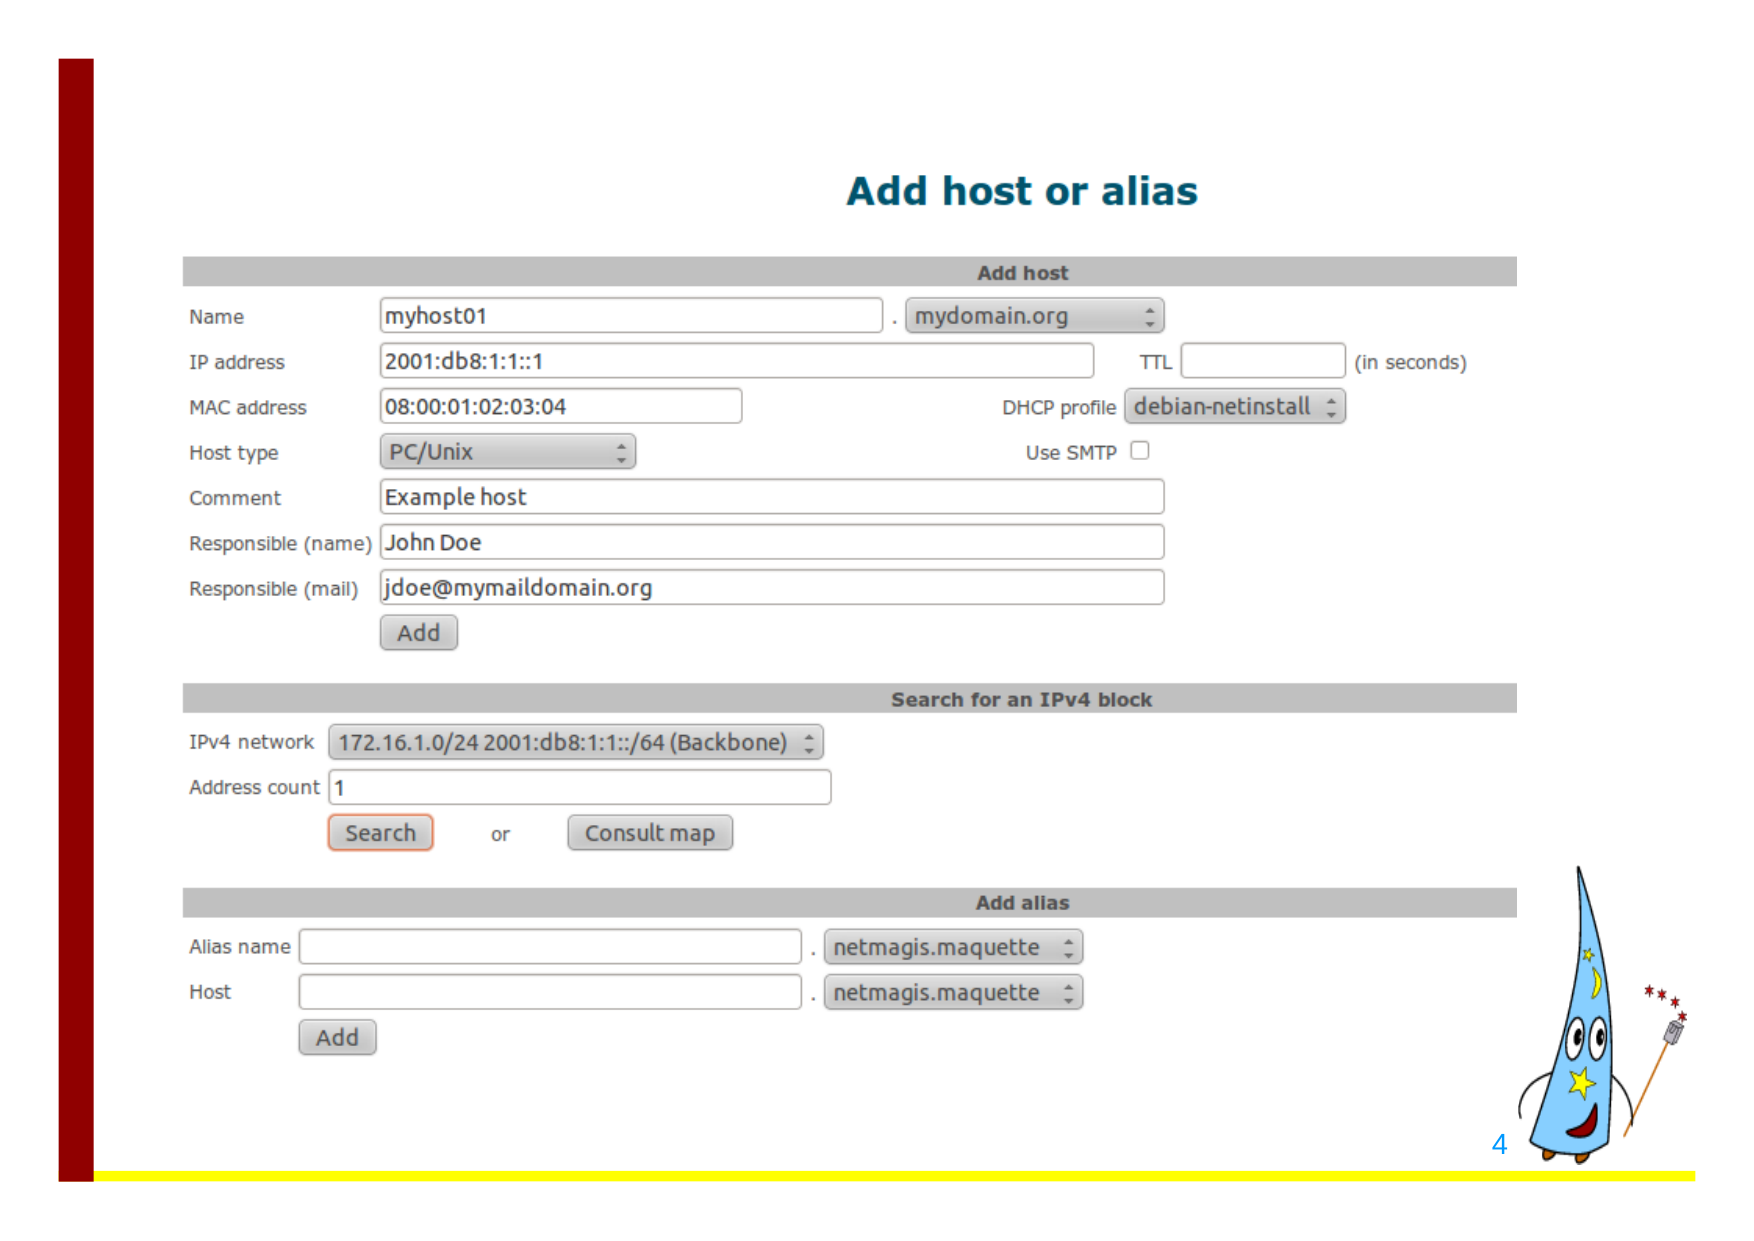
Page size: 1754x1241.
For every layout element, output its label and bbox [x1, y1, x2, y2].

picture [166, 149, 1517, 1071]
picture [1518, 865, 1687, 1165]
